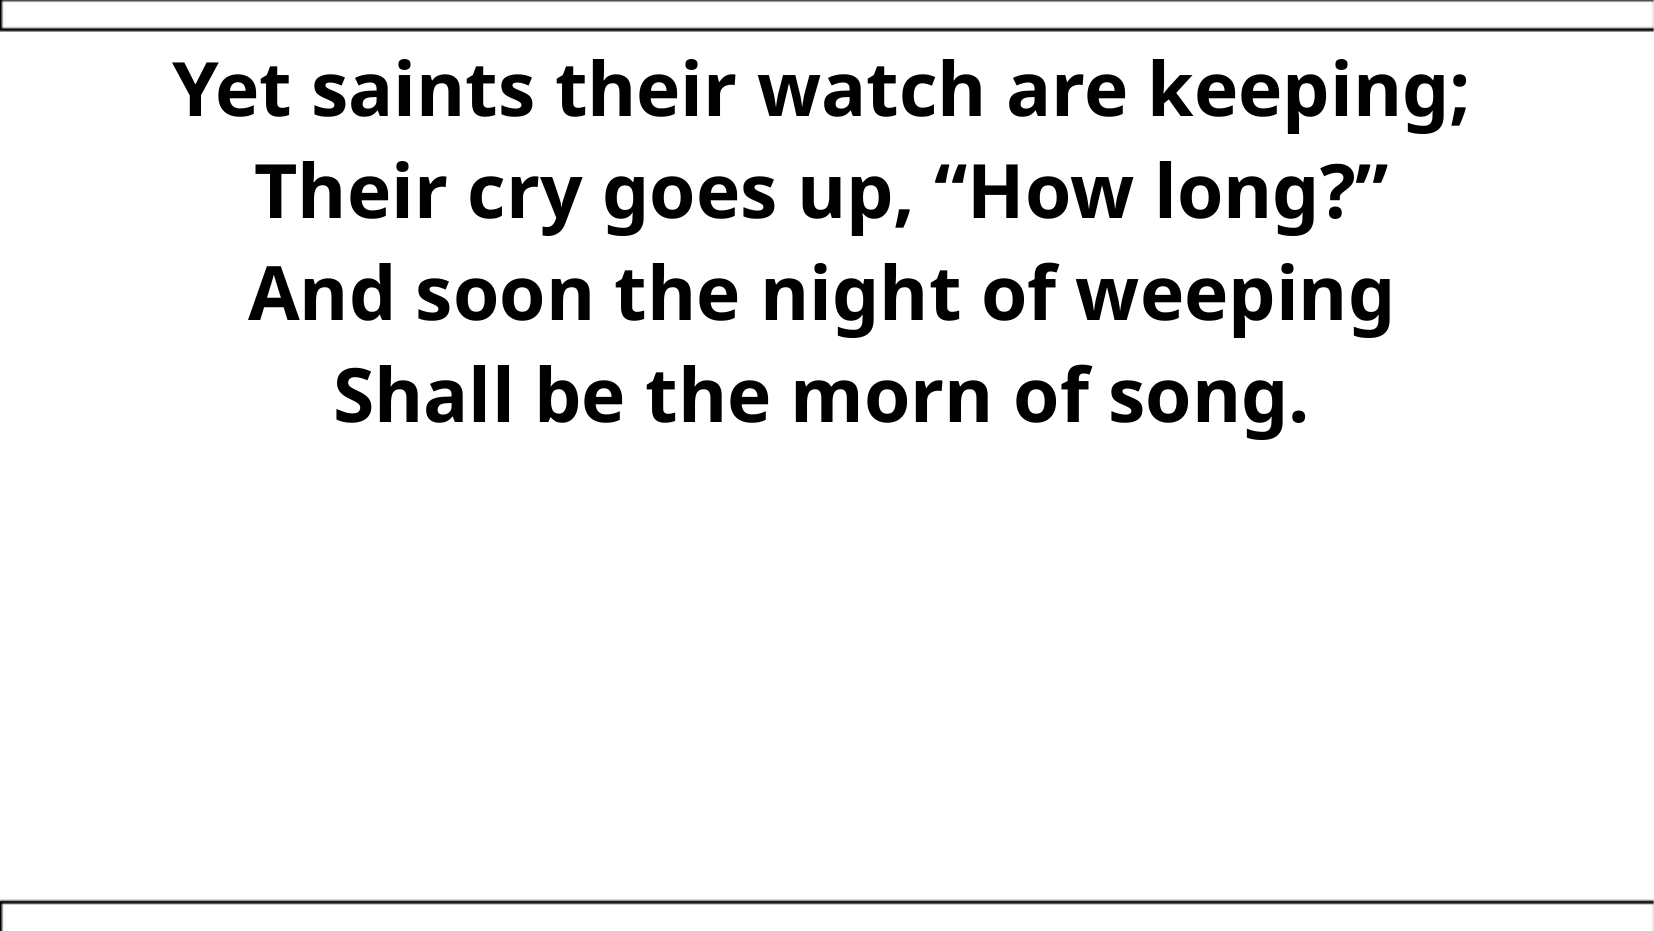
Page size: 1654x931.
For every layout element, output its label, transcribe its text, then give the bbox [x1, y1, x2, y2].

text_box Yet saints their watch are keeping; Their cry goes up, “How long?” And soon the night of weeping Shall be the morn of song. [102, 28, 1543, 443]
picture [0, 0, 1654, 931]
